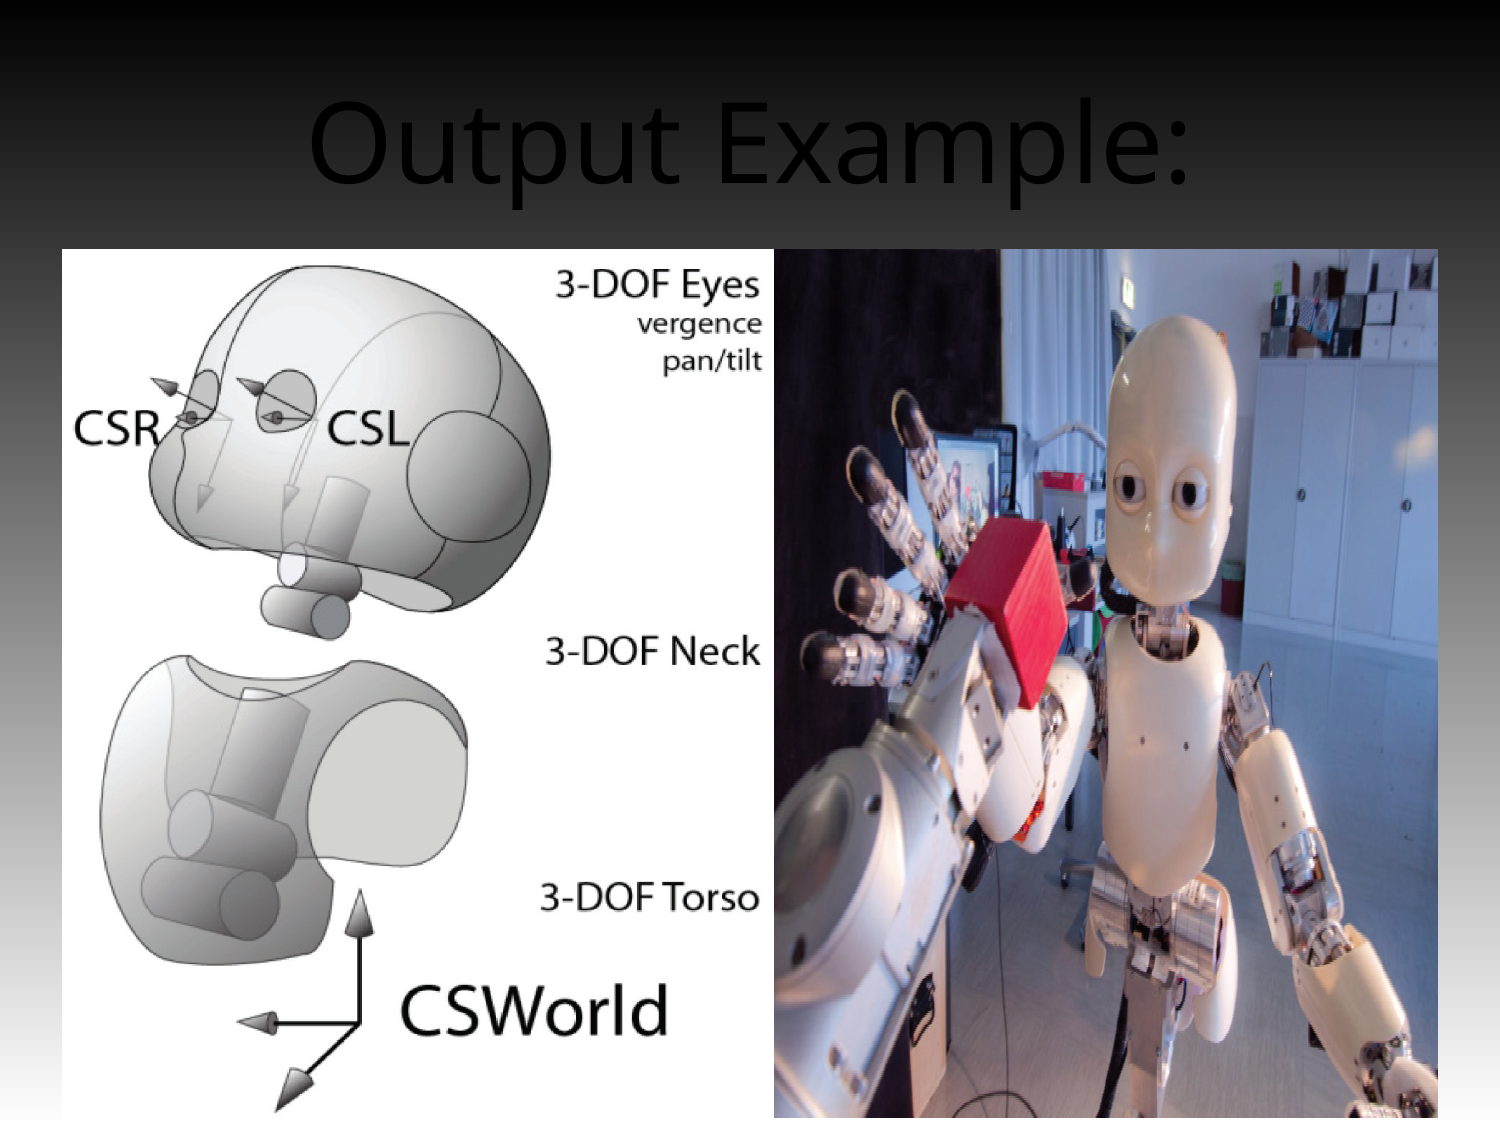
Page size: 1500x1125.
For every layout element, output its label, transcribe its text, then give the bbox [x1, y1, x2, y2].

picture [62, 249, 1438, 1125]
title Output Example: [75, 45, 1425, 233]
